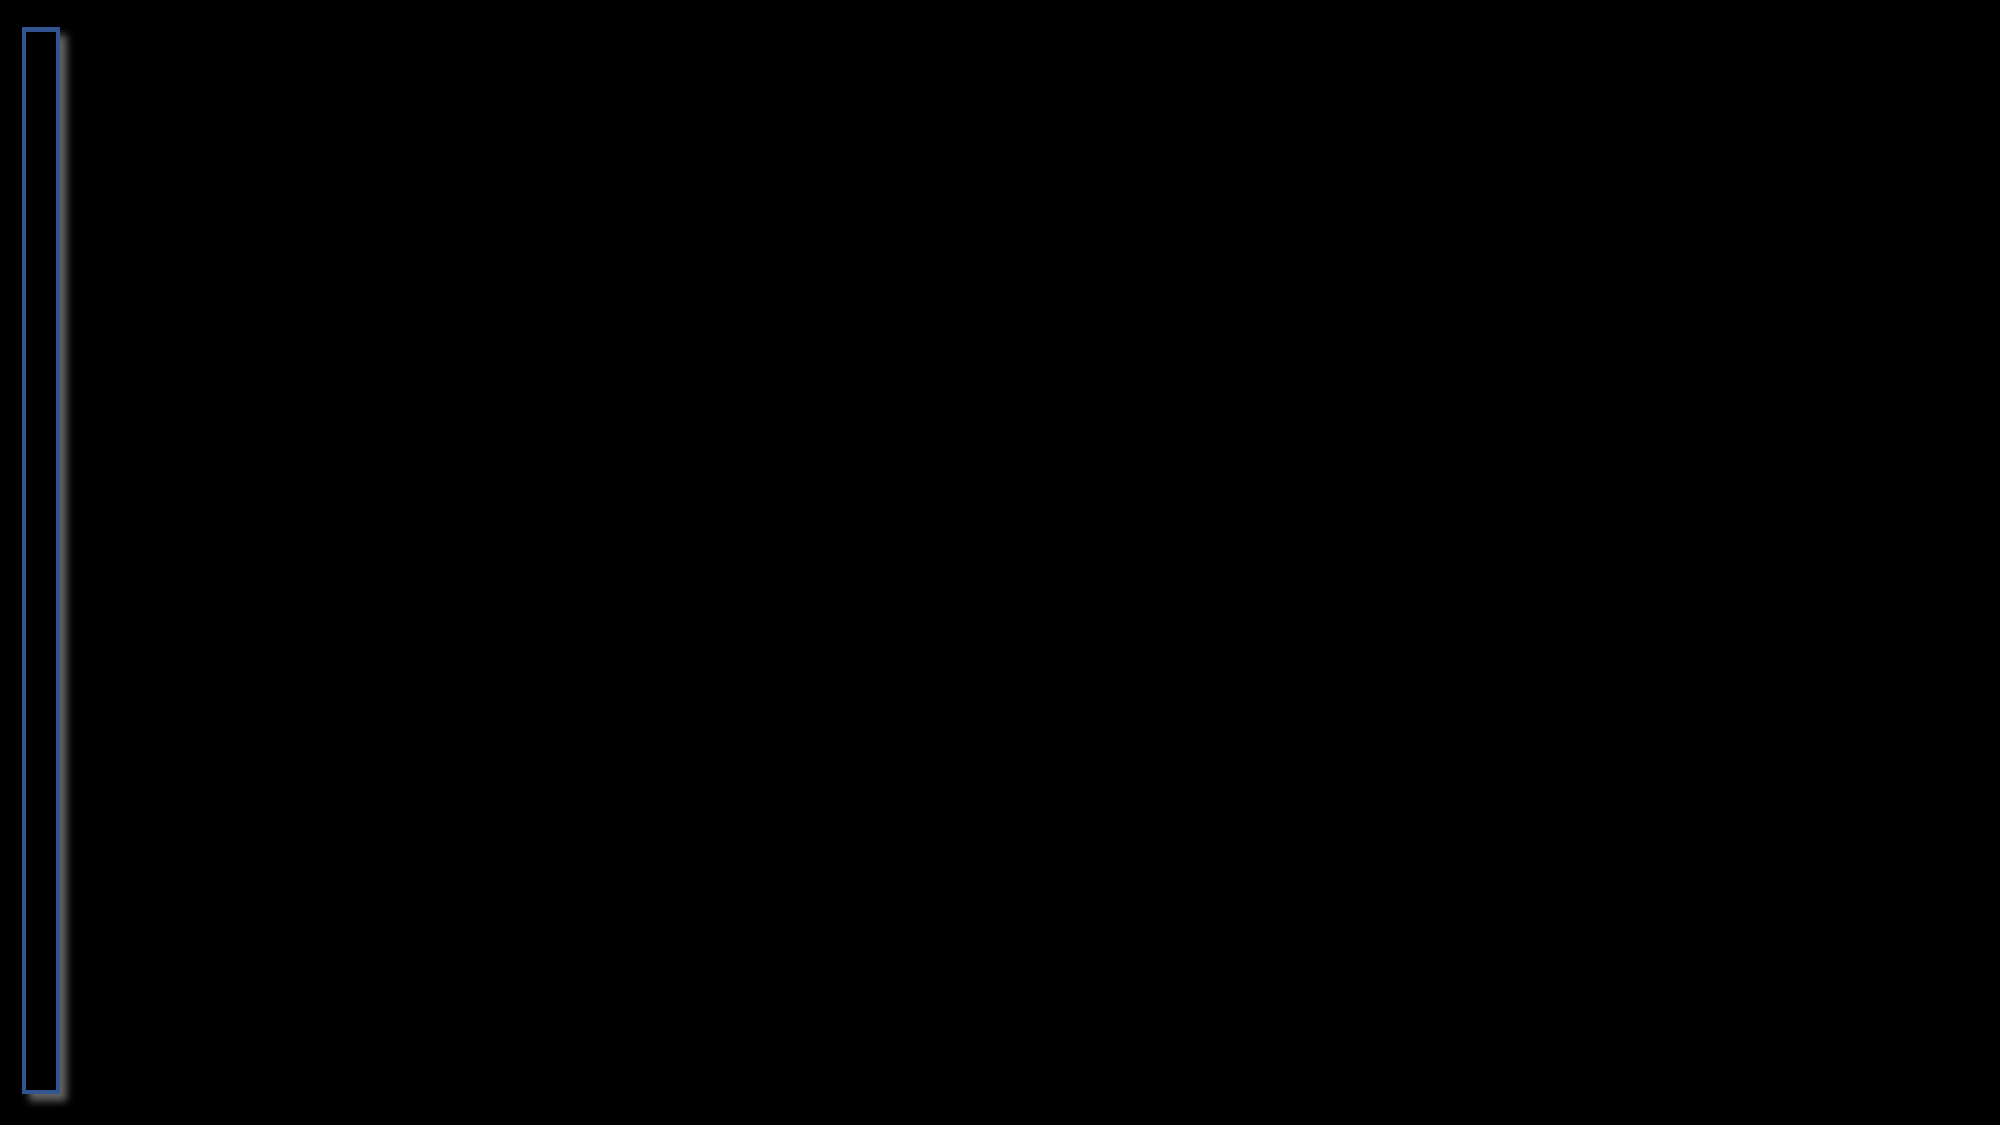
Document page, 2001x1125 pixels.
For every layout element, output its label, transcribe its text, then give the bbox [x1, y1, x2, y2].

title 3. profile [0, 0, 120, 1125]
text_box [23, 29, 58, 1093]
